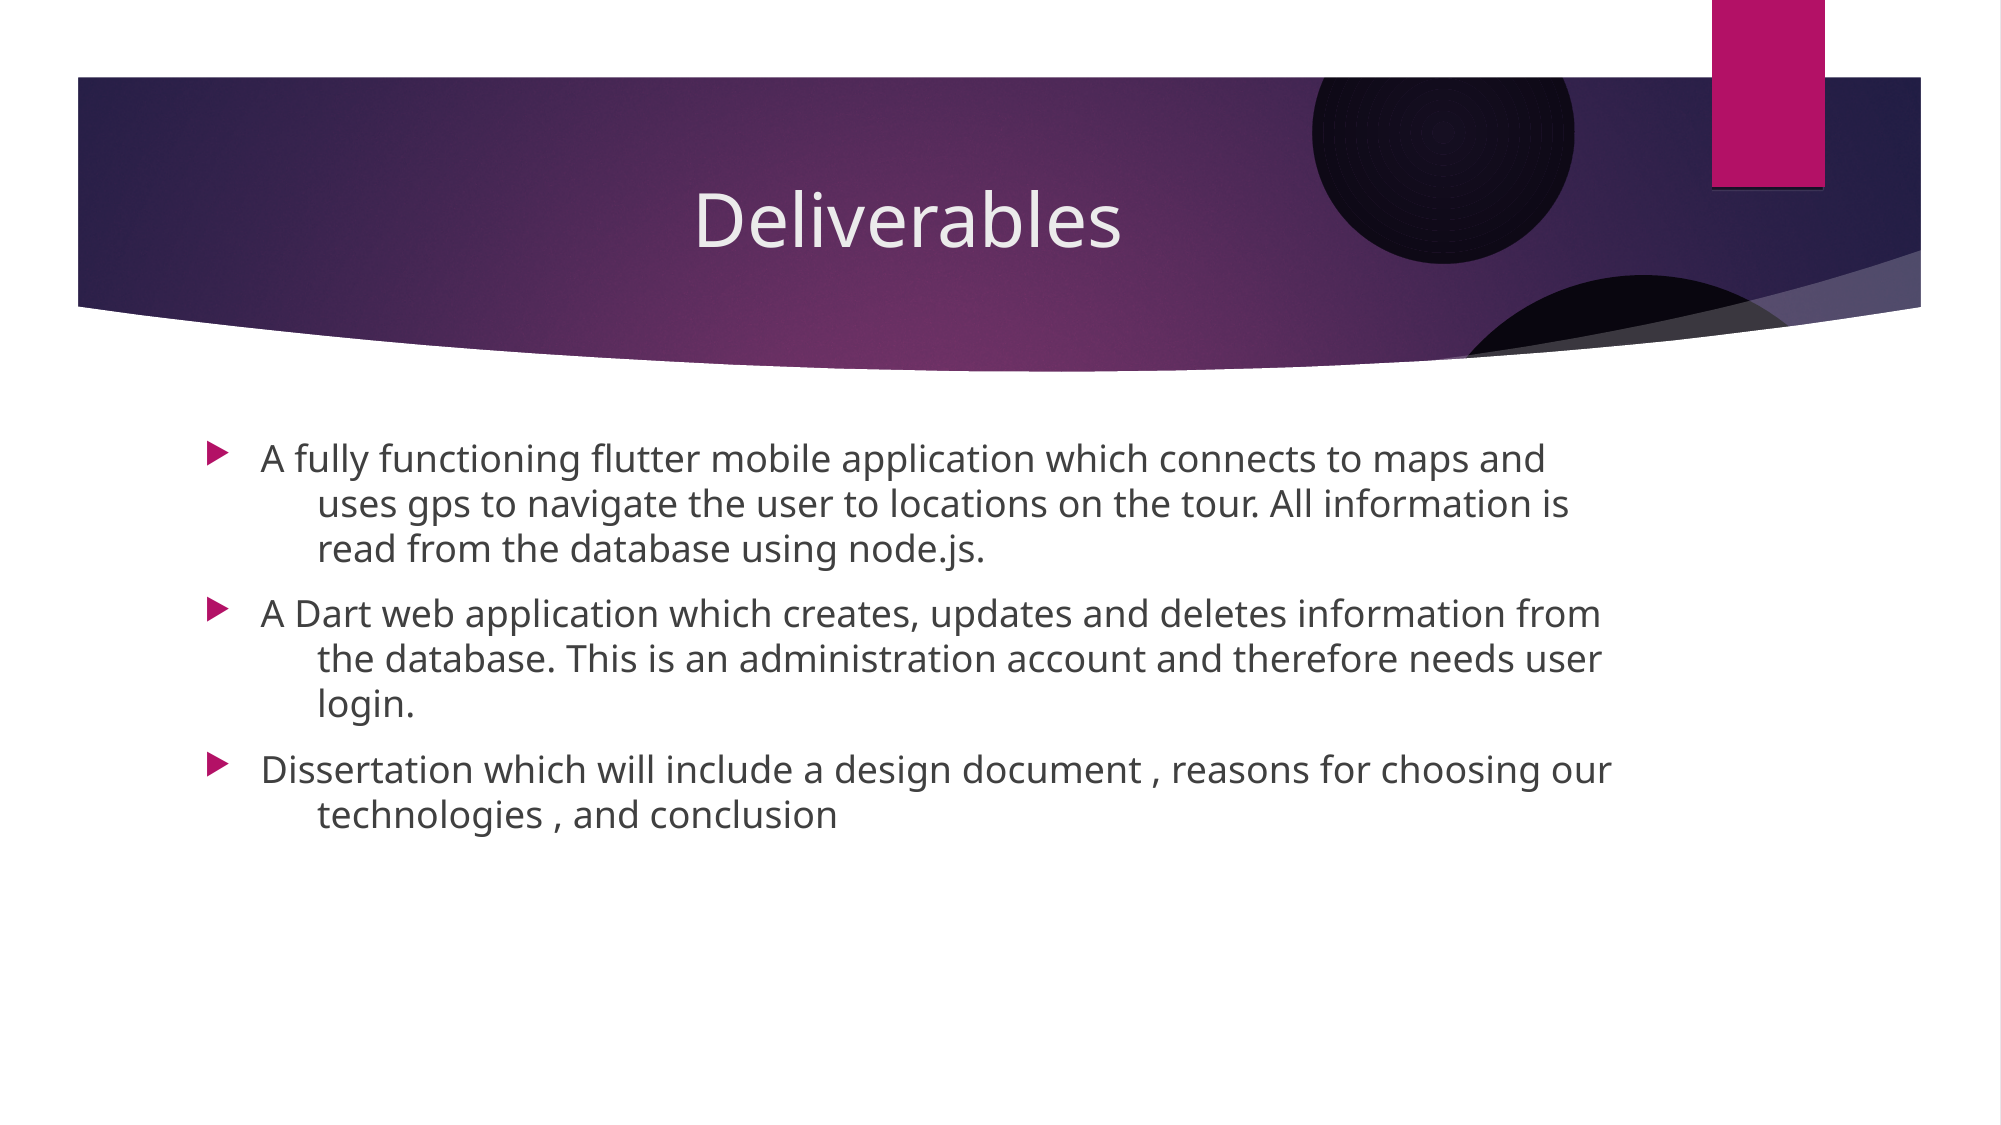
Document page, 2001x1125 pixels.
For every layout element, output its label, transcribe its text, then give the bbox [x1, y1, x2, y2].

list A fully functioning flutter mobile application which connects to maps and uses gps to navigate the user to locations on the tour. All information is read from the database using node.js. A Dart web application which creates, updates and deletes information from the database. This is an administration account and therefore needs user login. Dissertation which will include a design document , reasons for choosing our technologies , and conclusion [189, 427, 1638, 988]
title Deliverables [189, 159, 1627, 276]
